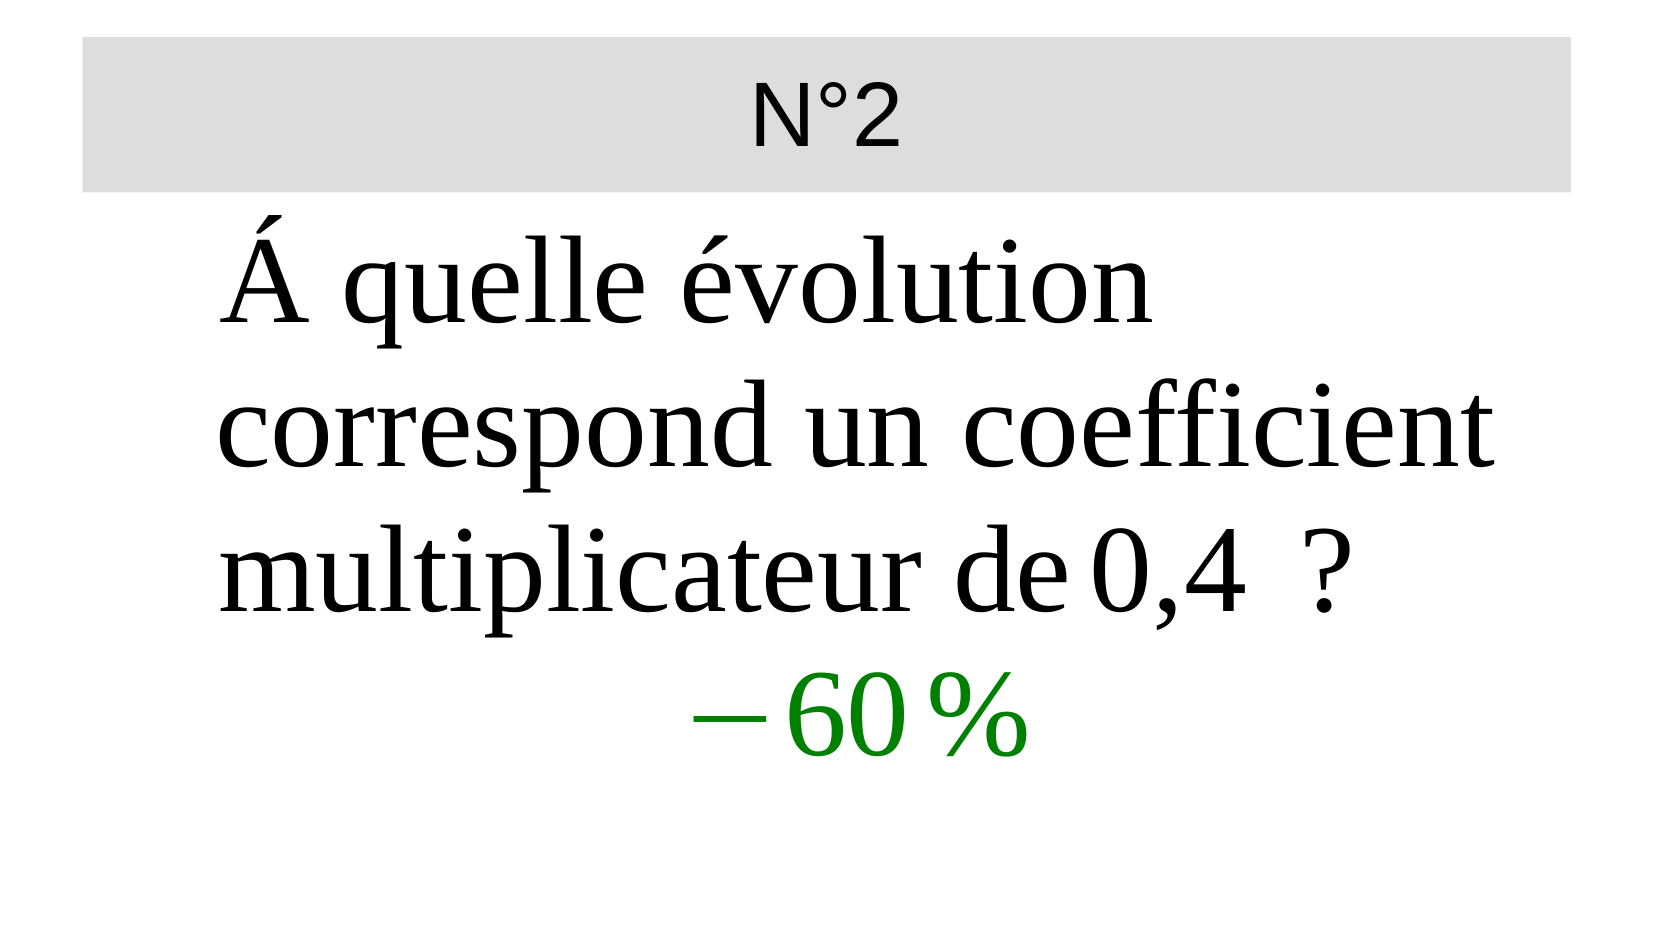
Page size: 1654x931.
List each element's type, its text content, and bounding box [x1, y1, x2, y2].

title N°2 [82, 37, 1571, 193]
chart [207, 211, 1512, 783]
